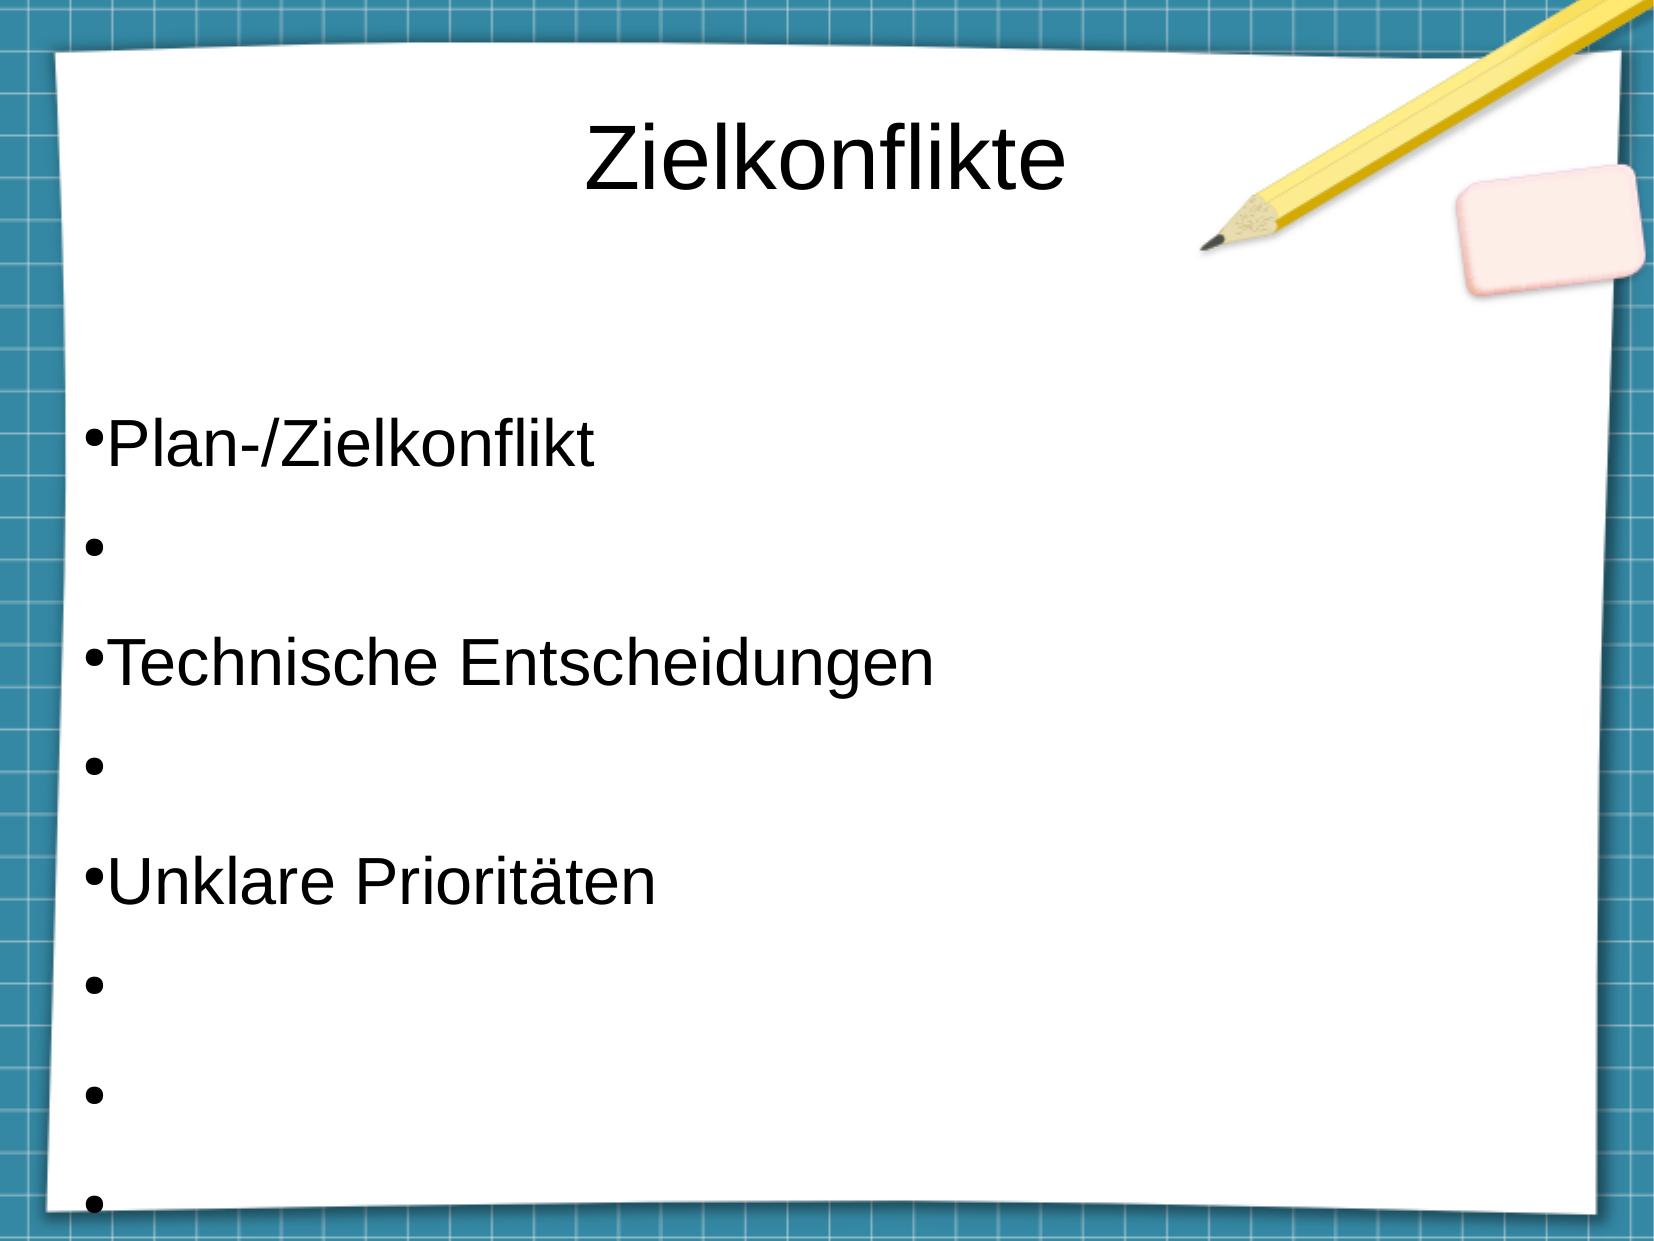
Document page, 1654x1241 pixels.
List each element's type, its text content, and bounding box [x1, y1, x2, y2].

title Zielkonflikte [82, 49, 1571, 257]
list Plan-/Zielkonflikt Technische Entscheidungen Unklare Prioritäten [82, 290, 1571, 1010]
